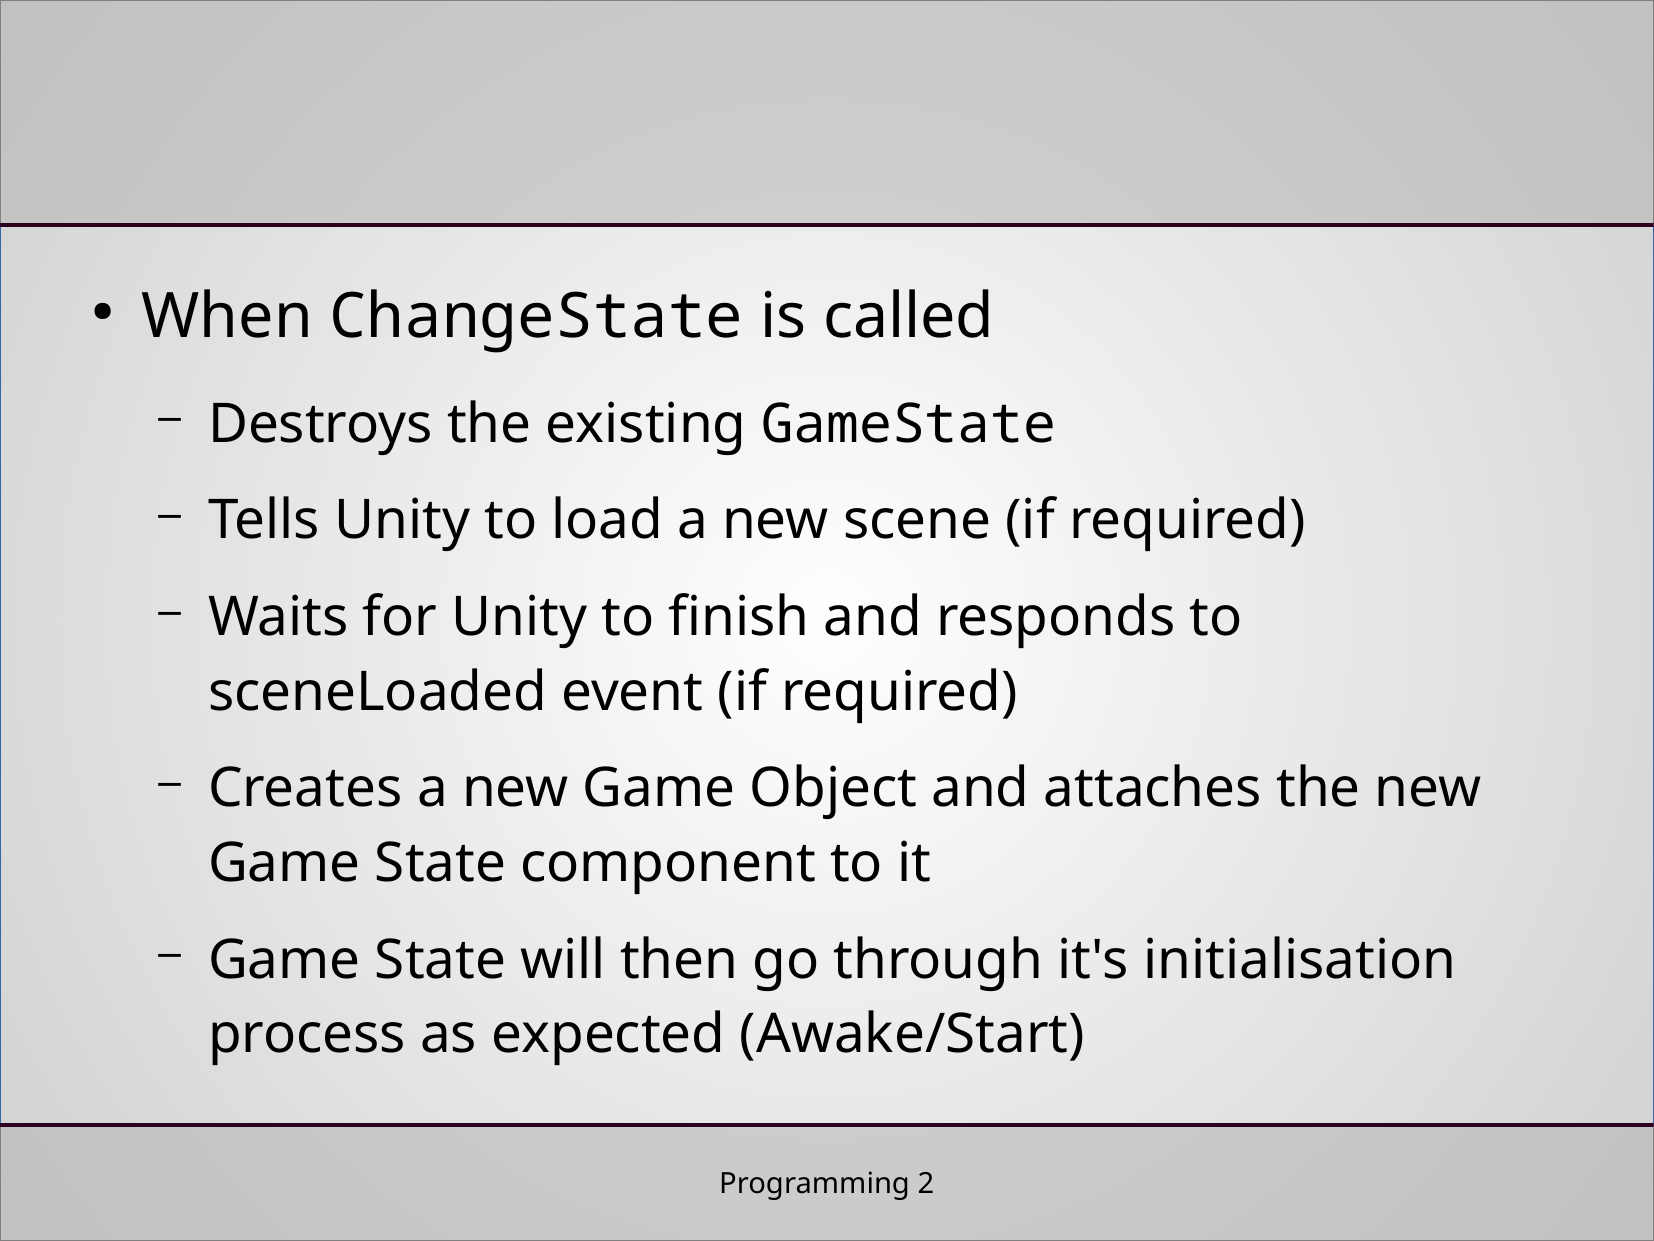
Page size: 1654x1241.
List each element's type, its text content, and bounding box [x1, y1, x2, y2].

list When ChangeState is called Destroys the existing GameState Tells Unity to load a new scene (if required) Waits for Unity to finish and responds to sceneLoaded event (if required) Creates a new Game Object and attaches the new Game State component to it Game State will then go through it's initialisation process as expected (Awake/Start) [75, 270, 1571, 1075]
